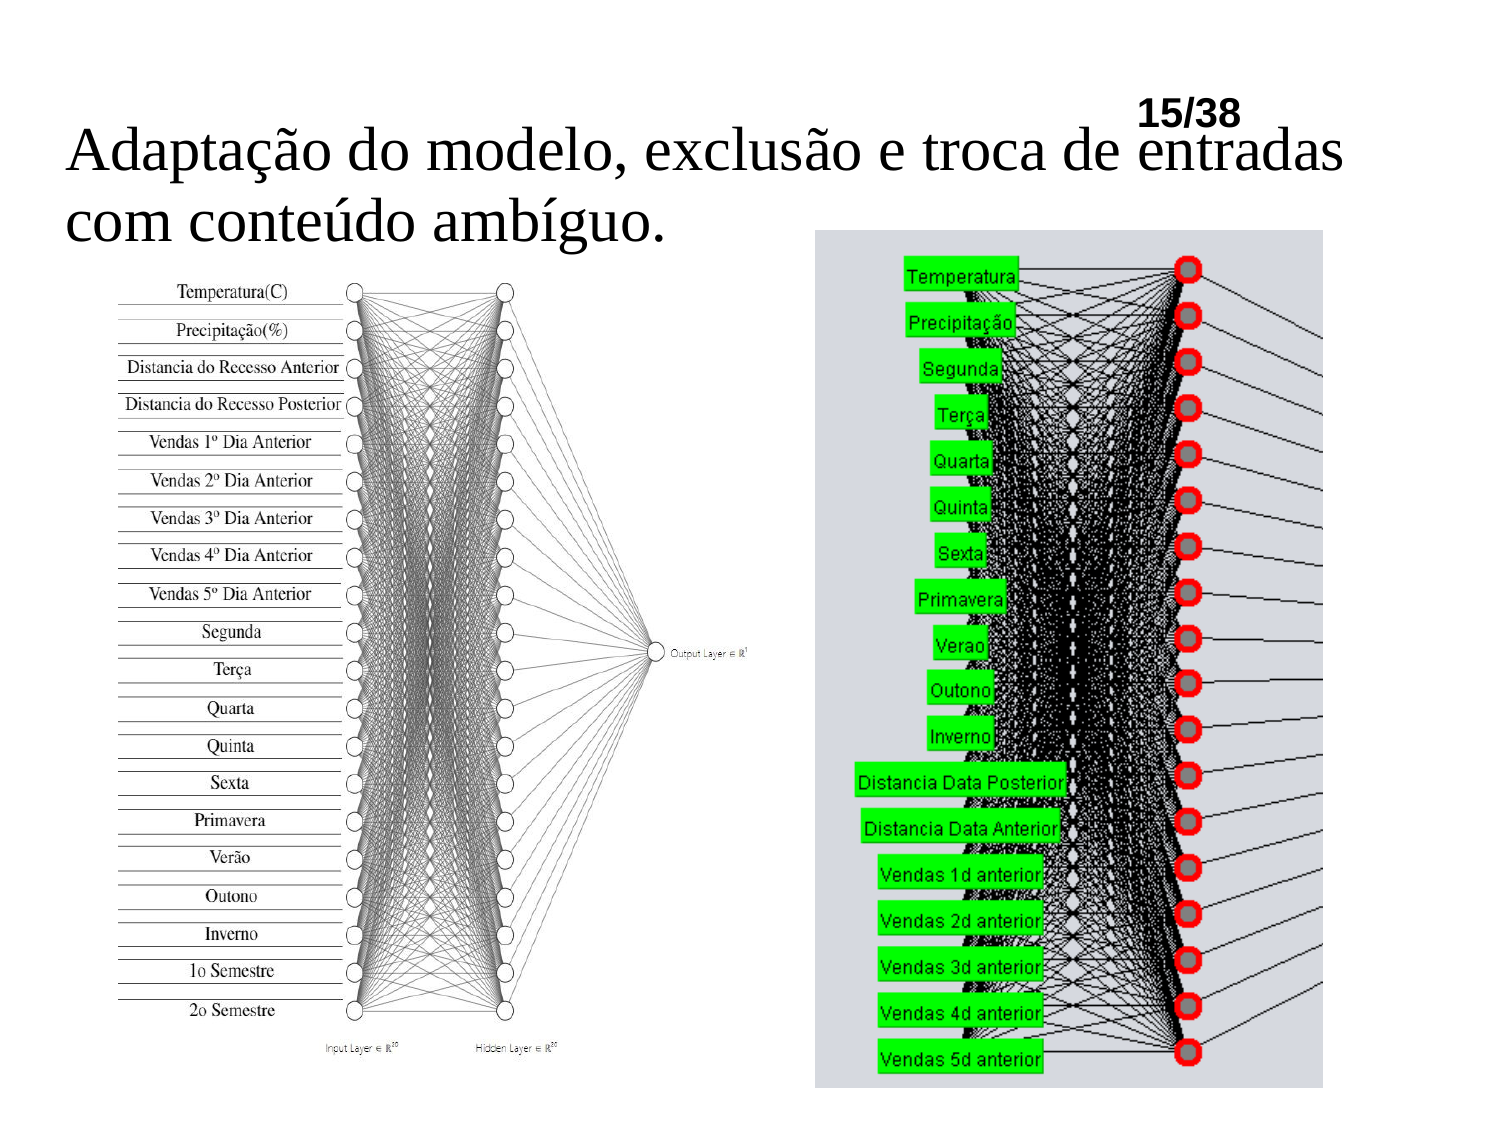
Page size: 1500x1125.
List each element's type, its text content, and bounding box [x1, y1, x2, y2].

text_box Adaptação do modelo, exclusão e troca de entradas com conteúdo ambíguo. [51, 97, 1449, 223]
picture [815, 230, 1323, 1088]
text_box [118, 283, 756, 1063]
text_box 15/38 [1122, 82, 1335, 144]
